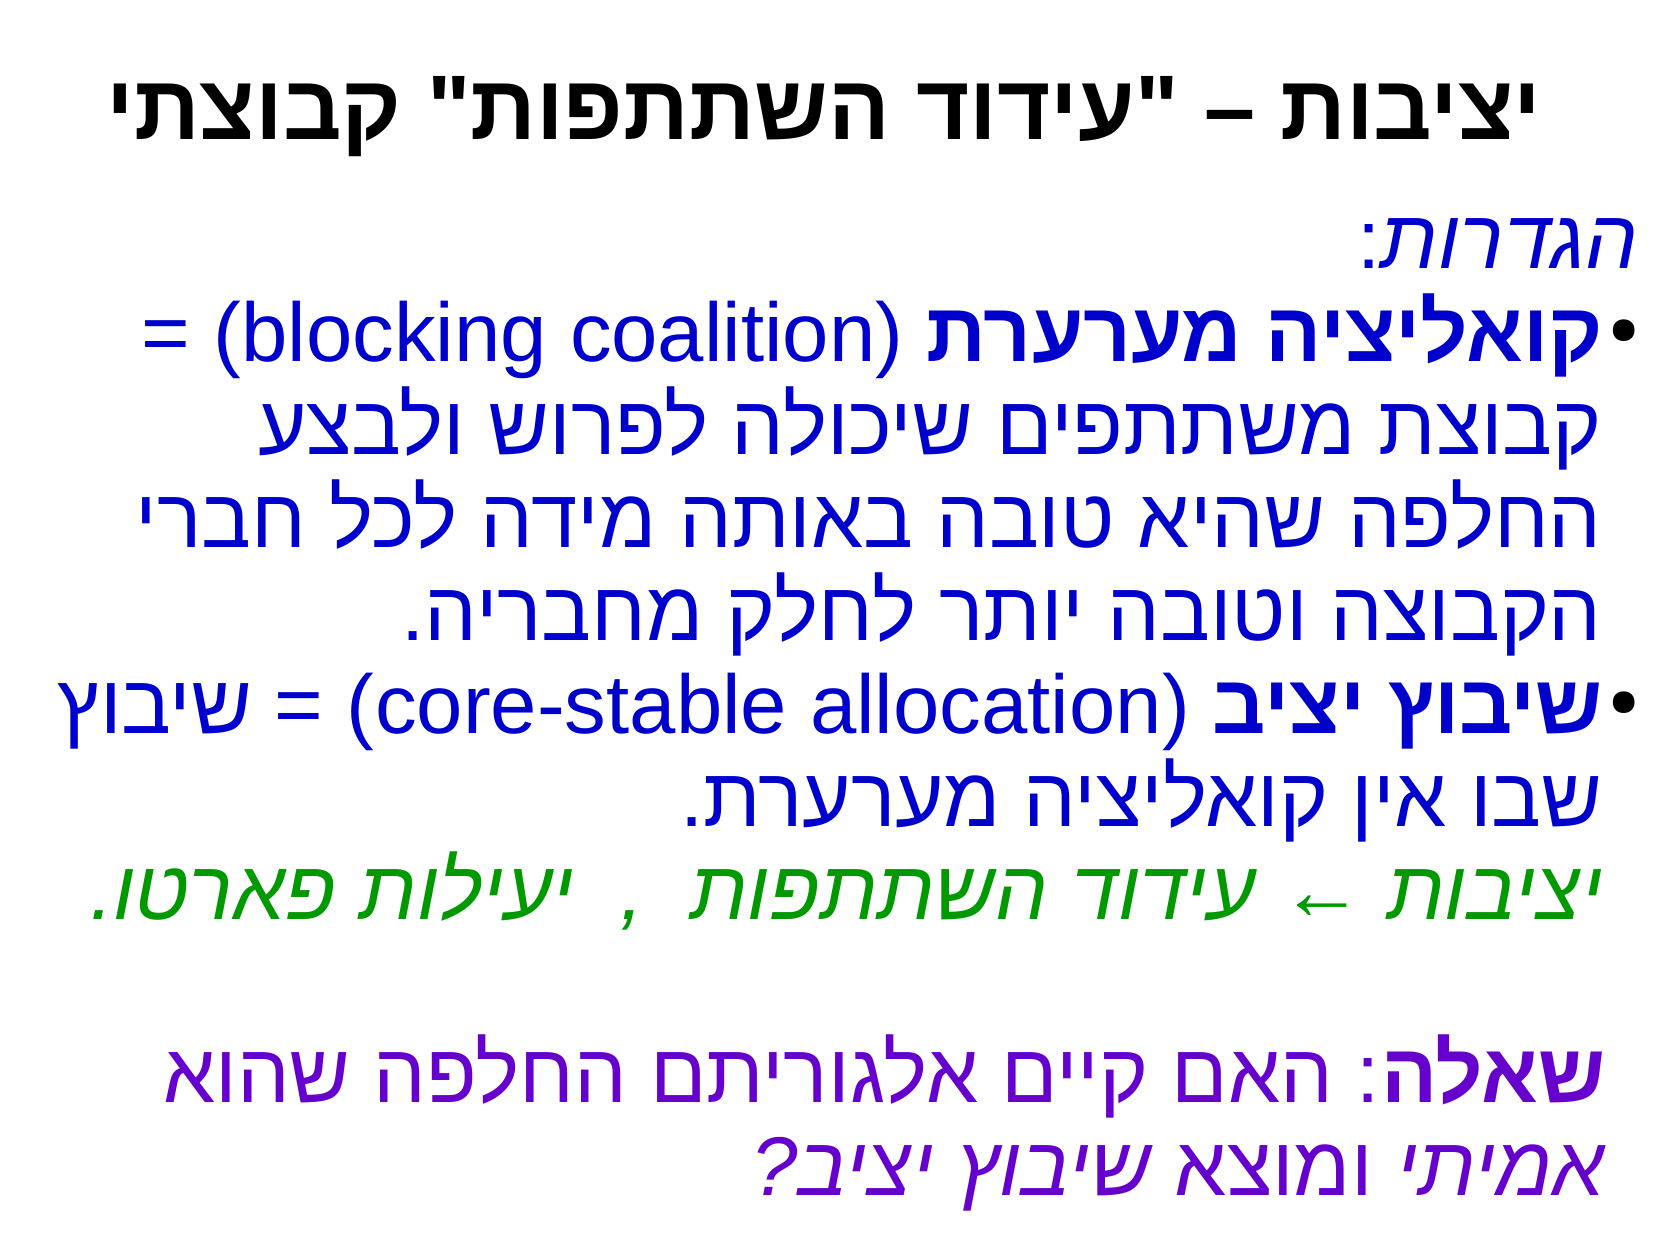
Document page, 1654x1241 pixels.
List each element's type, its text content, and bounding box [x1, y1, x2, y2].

text_box שאלה: האם קיים אלגוריתם החלפה שהוא אמיתי ומוצא שיבוץ יציב? [105, 1020, 1621, 1221]
text_box הגדרות: קואליציה מערערת (blocking coalition) = קבוצת משתתפים שיכולה לפרוש ולבצע החלפה שהיא טובה באותה מידה לכל חברי הקבוצה וטובה יותר לחלק מחבריה. שיבוץ יציב (core-stable allocation) = שיבוץ שבו אין קואליציה מערערת. יציבות ← עידוד השתתפות , יעילות פארטו. [0, 186, 1654, 946]
title יציבות – "עידוד השתתפות" קבוצתי [0, 4, 1654, 186]
